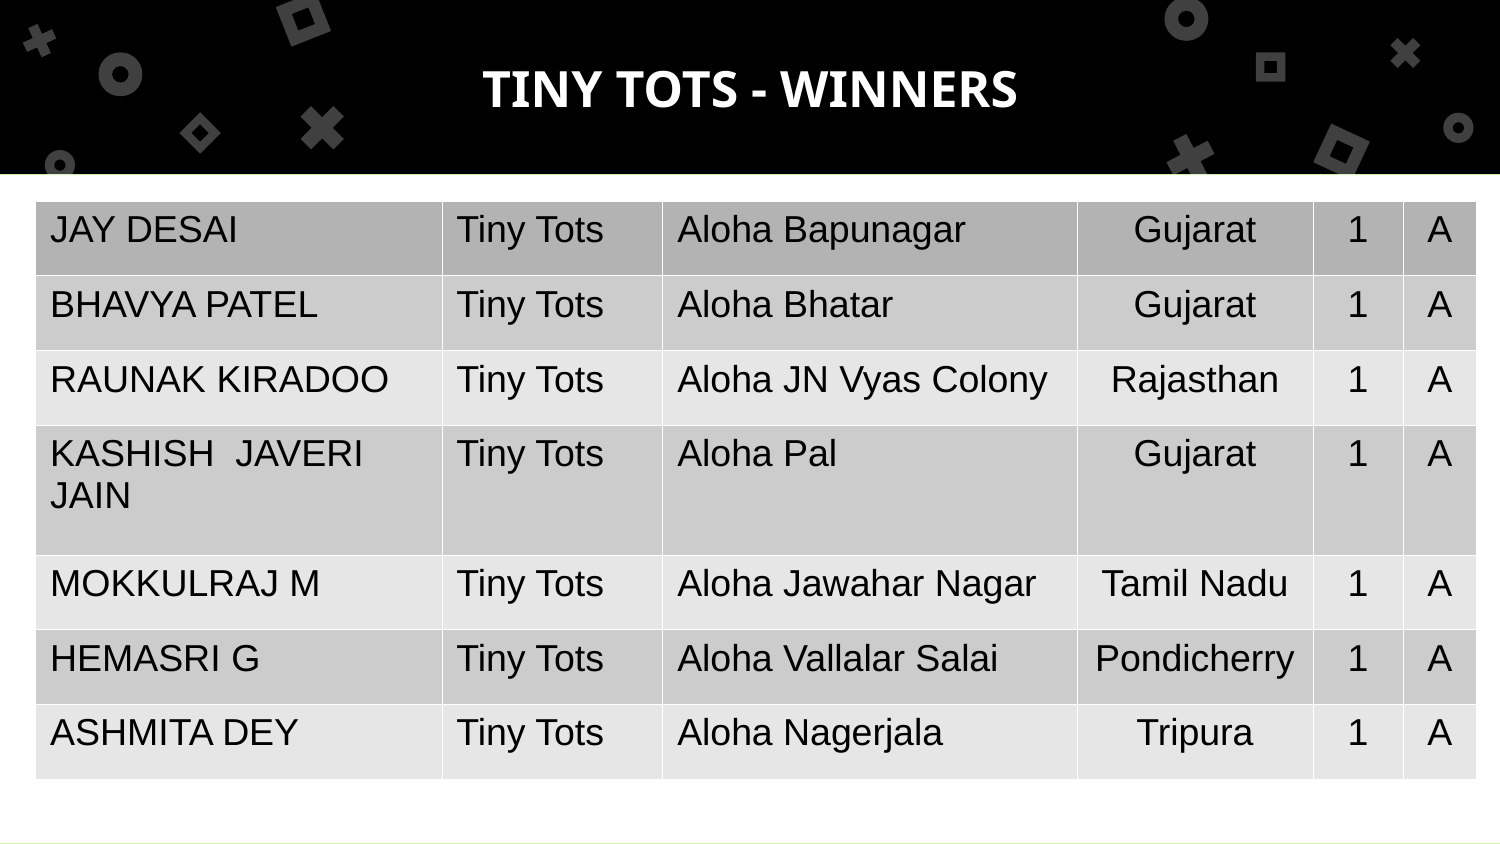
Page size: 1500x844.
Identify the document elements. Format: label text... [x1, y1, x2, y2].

table_header JAY DESAI [36, 202, 442, 275]
table_cell Tiny Tots [443, 426, 662, 555]
table_cell Gujarat [1078, 426, 1313, 555]
table_cell RAUNAK KIRADOO [36, 351, 442, 425]
table_cell 1 [1314, 556, 1403, 629]
table_cell A [1404, 426, 1476, 555]
table_cell Pondicherry [1078, 630, 1313, 704]
table_cell Tiny Tots [443, 705, 662, 779]
text_box TINY TOTS - WINNERS [75, 0, 1425, 175]
table_cell 1 [1314, 630, 1403, 704]
table_cell BHAVYA PATEL [36, 276, 442, 350]
table_cell Tamil Nadu [1078, 556, 1313, 629]
table_cell Aloha Nagerjala [663, 705, 1077, 779]
table_header Gujarat [1078, 202, 1313, 275]
table_cell Rajasthan [1078, 351, 1313, 425]
table_cell A [1404, 556, 1476, 629]
table_cell Tiny Tots [443, 351, 662, 425]
table_cell Tiny Tots [443, 630, 662, 704]
table_cell Aloha JN Vyas Colony [663, 351, 1077, 425]
table_header Tiny Tots [443, 202, 662, 275]
table_cell Tiny Tots [443, 556, 662, 629]
table_cell Tripura [1078, 705, 1313, 779]
table_cell A [1404, 276, 1476, 350]
table_cell Aloha Vallalar Salai [663, 630, 1077, 704]
table_cell A [1404, 630, 1476, 704]
table_cell 1 [1314, 351, 1403, 425]
table_header Aloha Bapunagar [663, 202, 1077, 275]
table_cell Aloha Bhatar [663, 276, 1077, 350]
table_cell MOKKULRAJ M [36, 556, 442, 629]
table_cell Aloha Jawahar Nagar [663, 556, 1077, 629]
table_cell HEMASRI G [36, 630, 442, 704]
table_cell KASHISH JAVERI JAIN [36, 426, 442, 555]
table_header 1 [1314, 202, 1403, 275]
table_cell ASHMITA DEY [36, 705, 442, 779]
table_cell A [1404, 351, 1476, 425]
table_header A [1404, 202, 1476, 275]
table_cell 1 [1314, 426, 1403, 555]
table_cell A [1404, 705, 1476, 779]
table_cell Tiny Tots [443, 276, 662, 350]
table_cell 1 [1314, 276, 1403, 350]
table_cell Gujarat [1078, 276, 1313, 350]
table_cell Aloha Pal [663, 426, 1077, 555]
table_cell 1 [1314, 705, 1403, 779]
